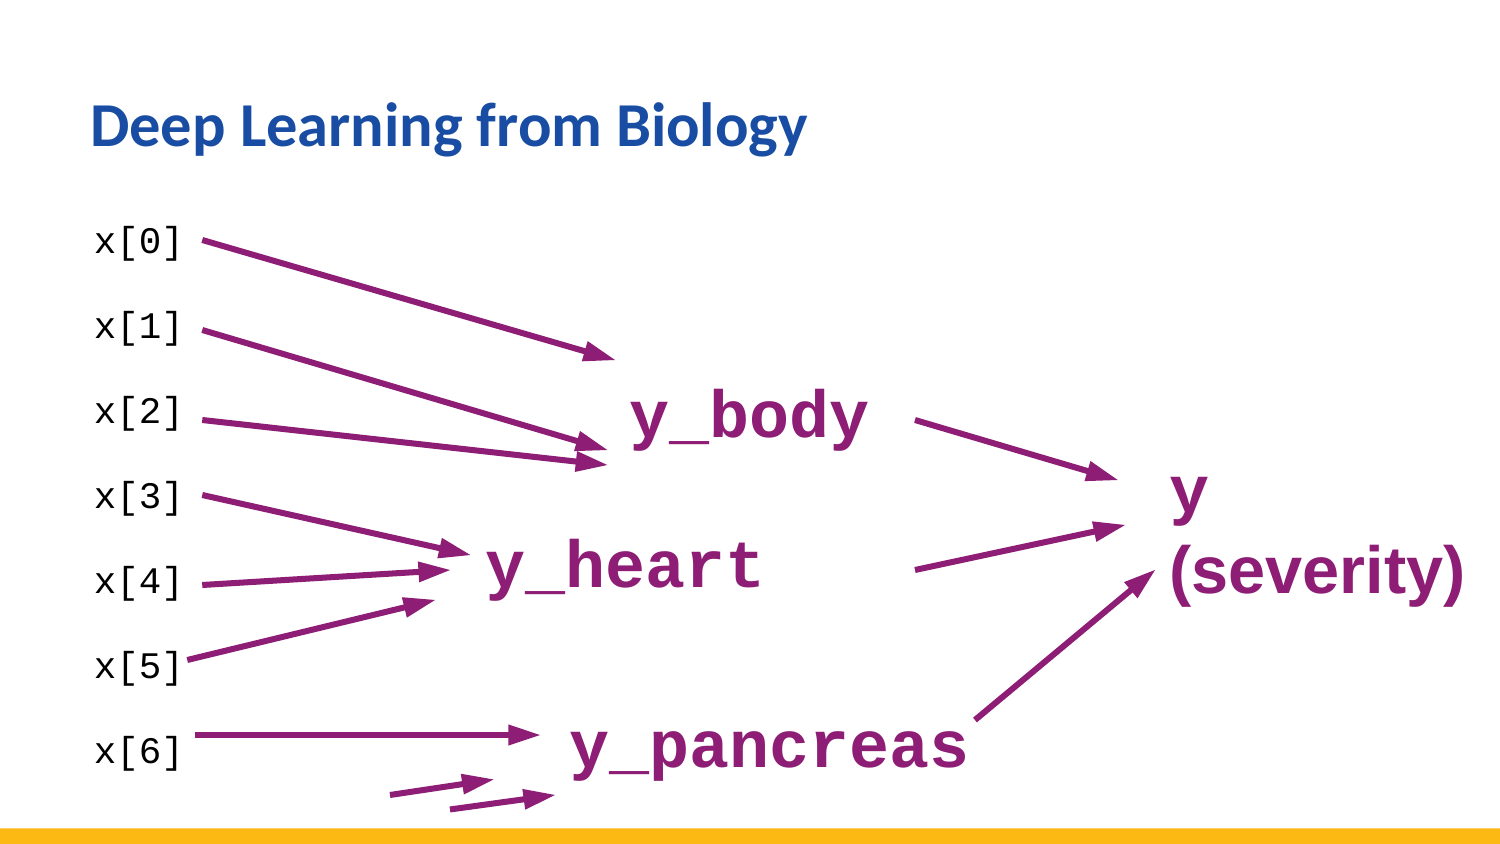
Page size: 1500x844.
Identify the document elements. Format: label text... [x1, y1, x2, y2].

title Deep Learning from Biology [75, 0, 1425, 197]
text_box y_body [615, 374, 970, 466]
text_box x[0] x[1] x[2] x[3] x[4] x[5] x[6] [79, 214, 226, 826]
text_box y (severity) [1155, 450, 1500, 616]
text_box y_pancreas [555, 705, 991, 844]
text_box y_heart [470, 525, 826, 616]
